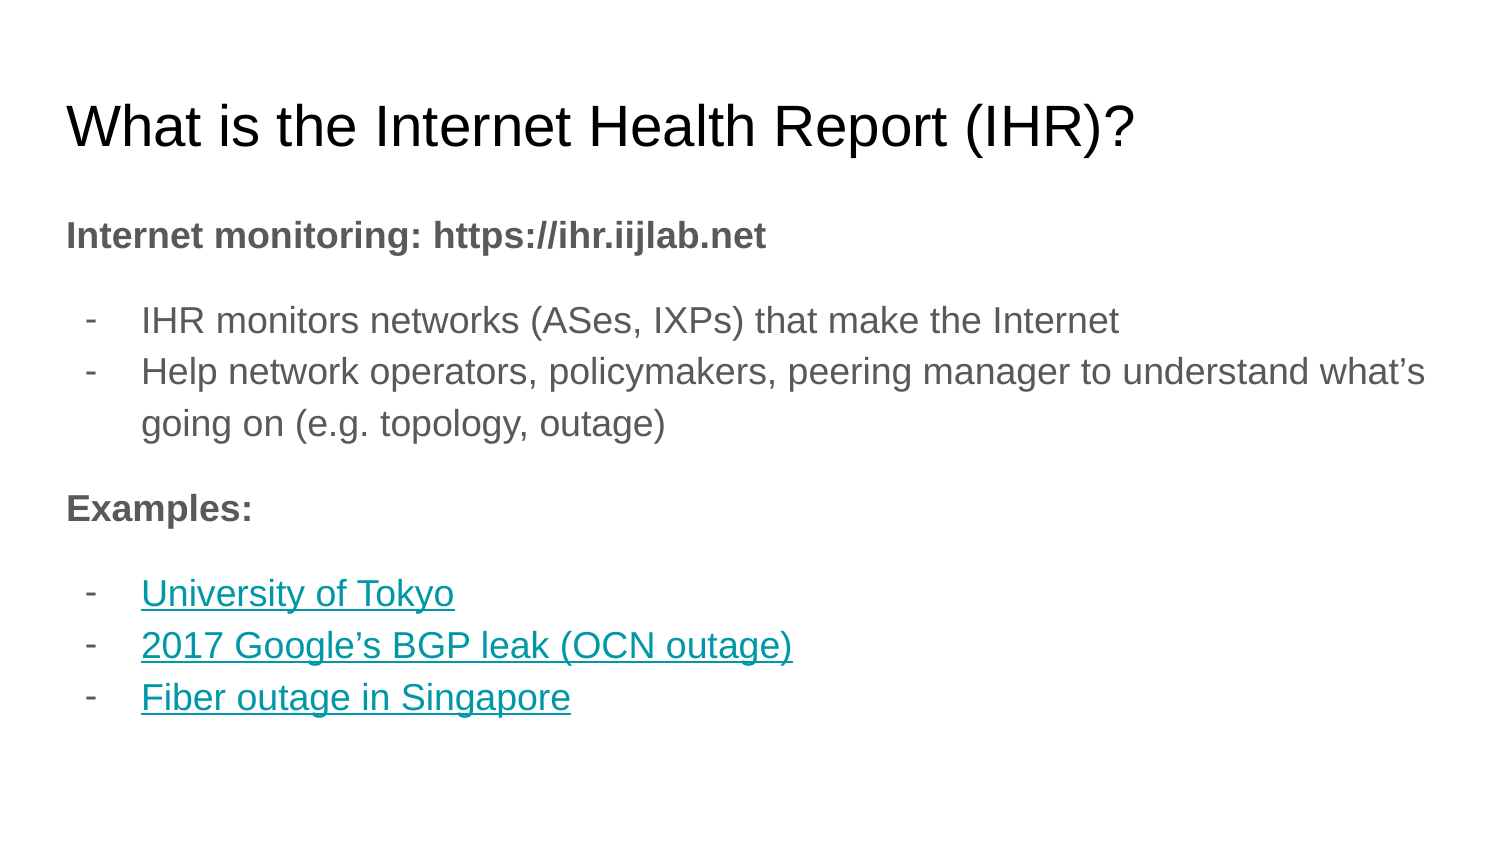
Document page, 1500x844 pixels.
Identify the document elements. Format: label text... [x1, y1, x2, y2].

list Internet monitoring: https://ihr.iijlab.net IHR monitors networks (ASes, IXPs) that make the Internet Help network operators, policymakers, peering manager to understand what’s going on (e.g. topology, outage) Examples: University of Tokyo 2017 Google’s BGP leak (OCN outage) Fiber outage in Singapore [51, 189, 1449, 825]
title What is the Internet Health Report (IHR)? [51, 72, 1449, 167]
